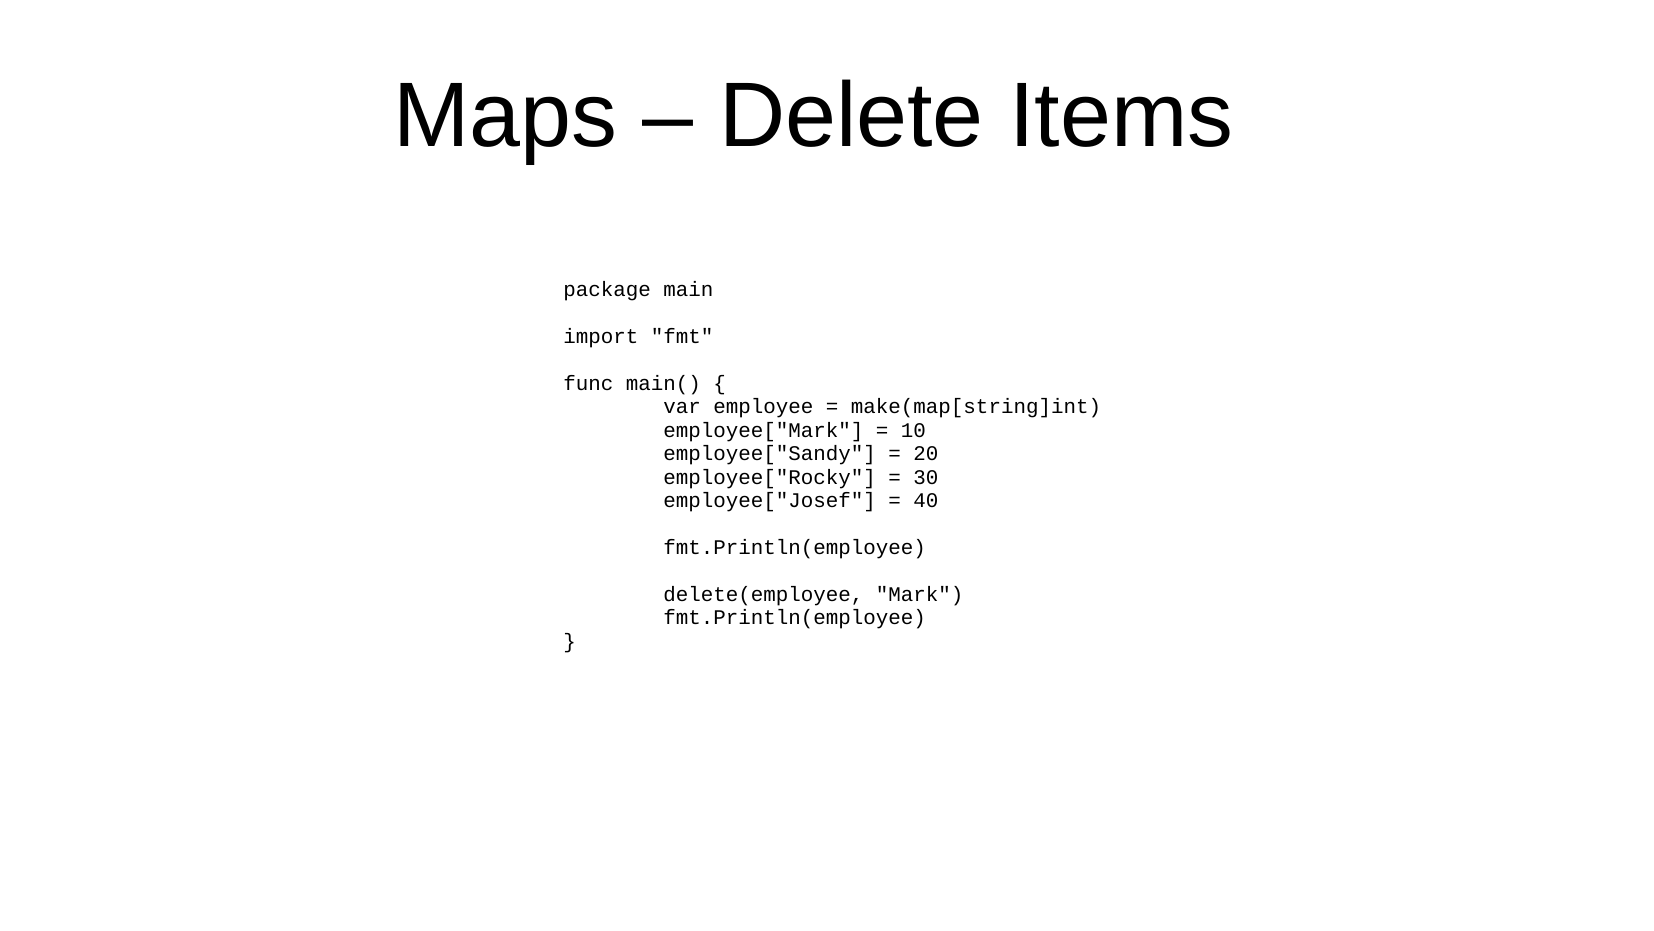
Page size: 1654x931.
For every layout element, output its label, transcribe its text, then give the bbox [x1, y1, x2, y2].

text_box package main import "fmt" func main() { var employee = make(map[string]int) employee["Mark"] = 10 employee["Sandy"] = 20 employee["Rocky"] = 30 employee["Josef"] = 40 fmt.Println(employee) delete(employee, "Mark") fmt.Println(employee) } [548, 271, 1116, 663]
title Maps – Delete Items [82, 37, 1571, 193]
